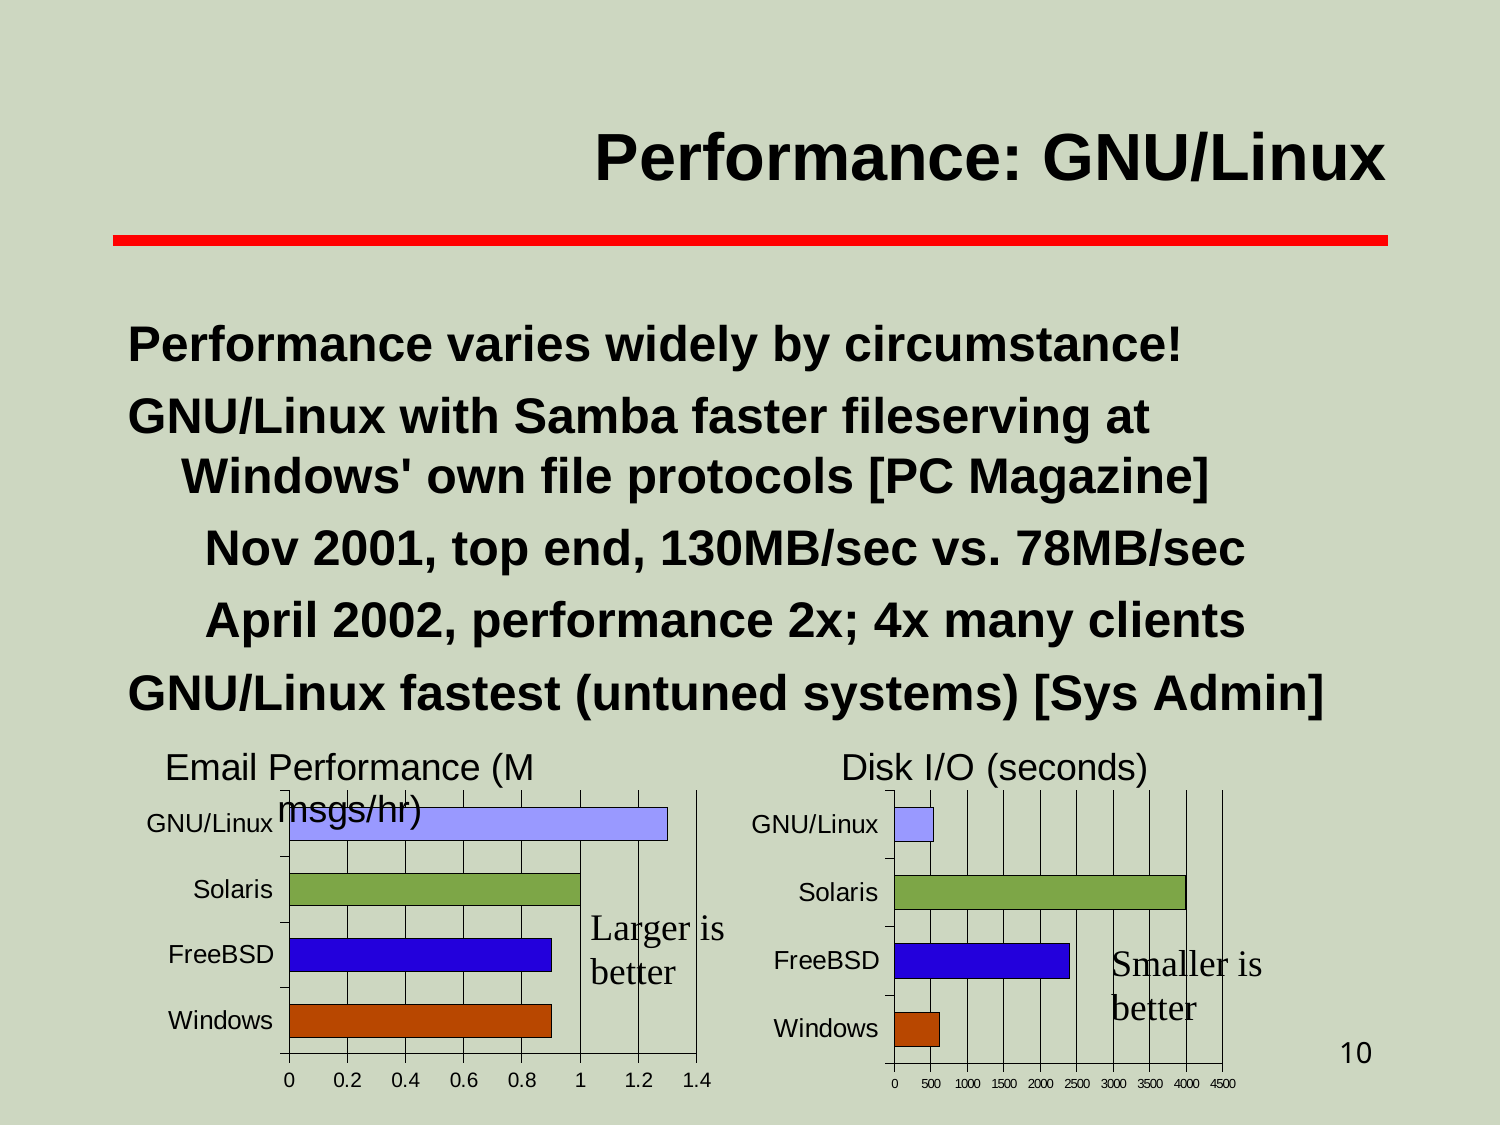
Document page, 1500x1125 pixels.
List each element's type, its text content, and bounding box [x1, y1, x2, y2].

title Performance: GNU/Linux [337, 85, 1388, 224]
text_box Smaller is better [1111, 941, 1273, 1029]
list Performance varies widely by circumstance! GNU/Linux with Samba faster fileserving at Windows' own file protocols [PC Magazine] Nov 2001, top end, 130MB/sec vs. 78MB/sec April 2002, performance 2x; 4x many clients GNU/Linux fastest (untuned systems) [Sys Admin] [110, 312, 1391, 1052]
chart [126, 727, 723, 1100]
chart [733, 727, 1246, 1100]
text_box Larger is better [590, 905, 752, 993]
